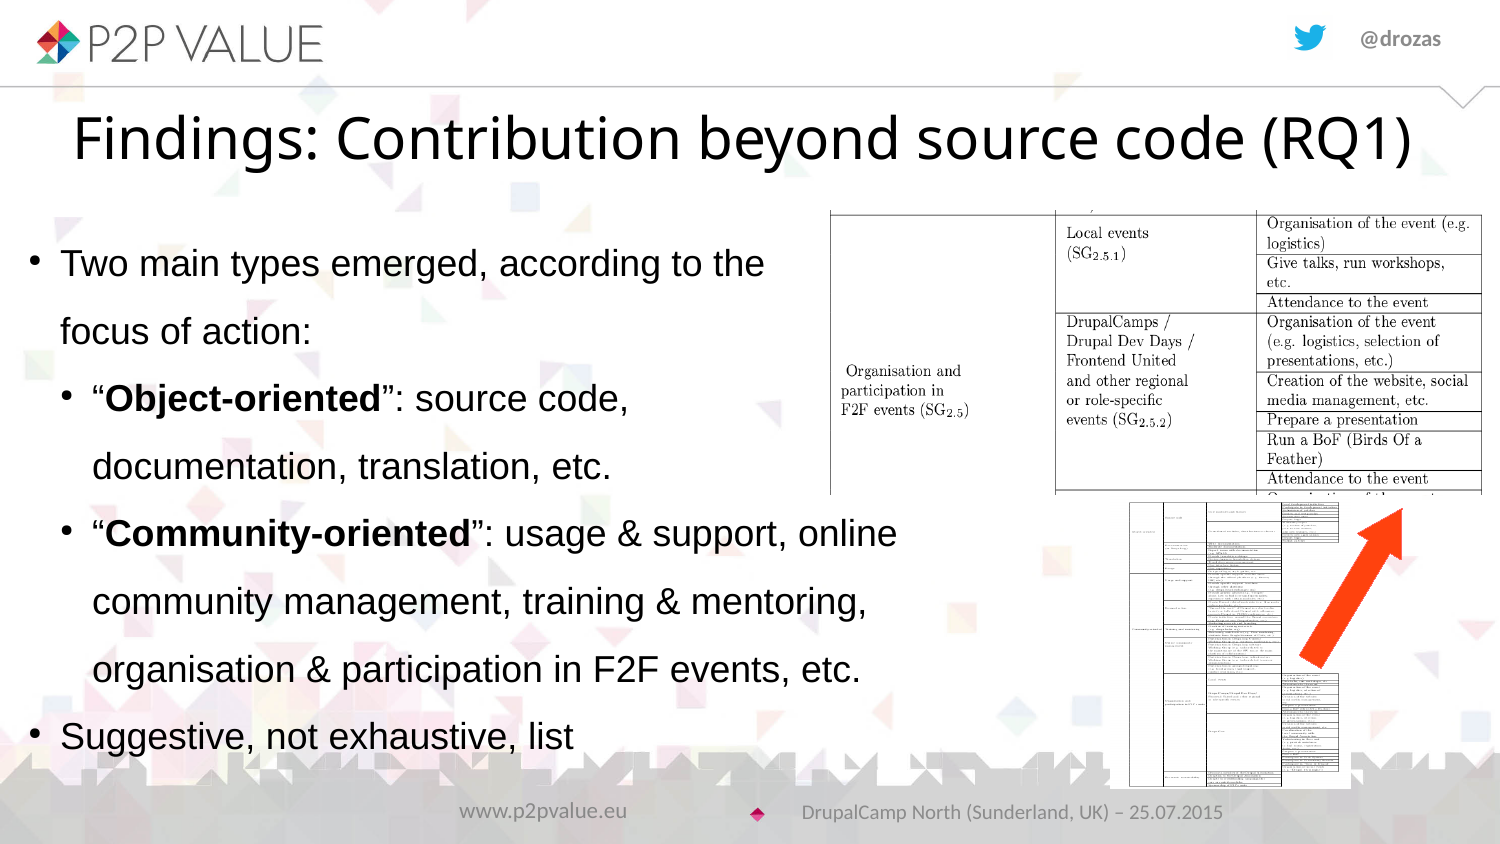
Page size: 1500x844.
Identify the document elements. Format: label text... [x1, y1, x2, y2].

subtitle Two main types emerged, according to the focus of action: “Object-oriented”: source code, documentation, translation, etc. “Community-oriented”: usage & support, online community management, training & mentoring, organisation & participation in F2F events, etc. Suggestive, not exhaustive, list [15, 210, 1066, 766]
picture [0, 0, 1500, 844]
title Findings: Contribution beyond source code (RQ1) [0, 92, 1486, 181]
text_box www.p2pvalue.eu [453, 789, 672, 829]
text_box DrupalCamp North (Sunderland, UK) – 25.07.2015 [788, 788, 1481, 834]
text_box [1299, 508, 1403, 669]
text_box @drozas [1333, 15, 1455, 60]
